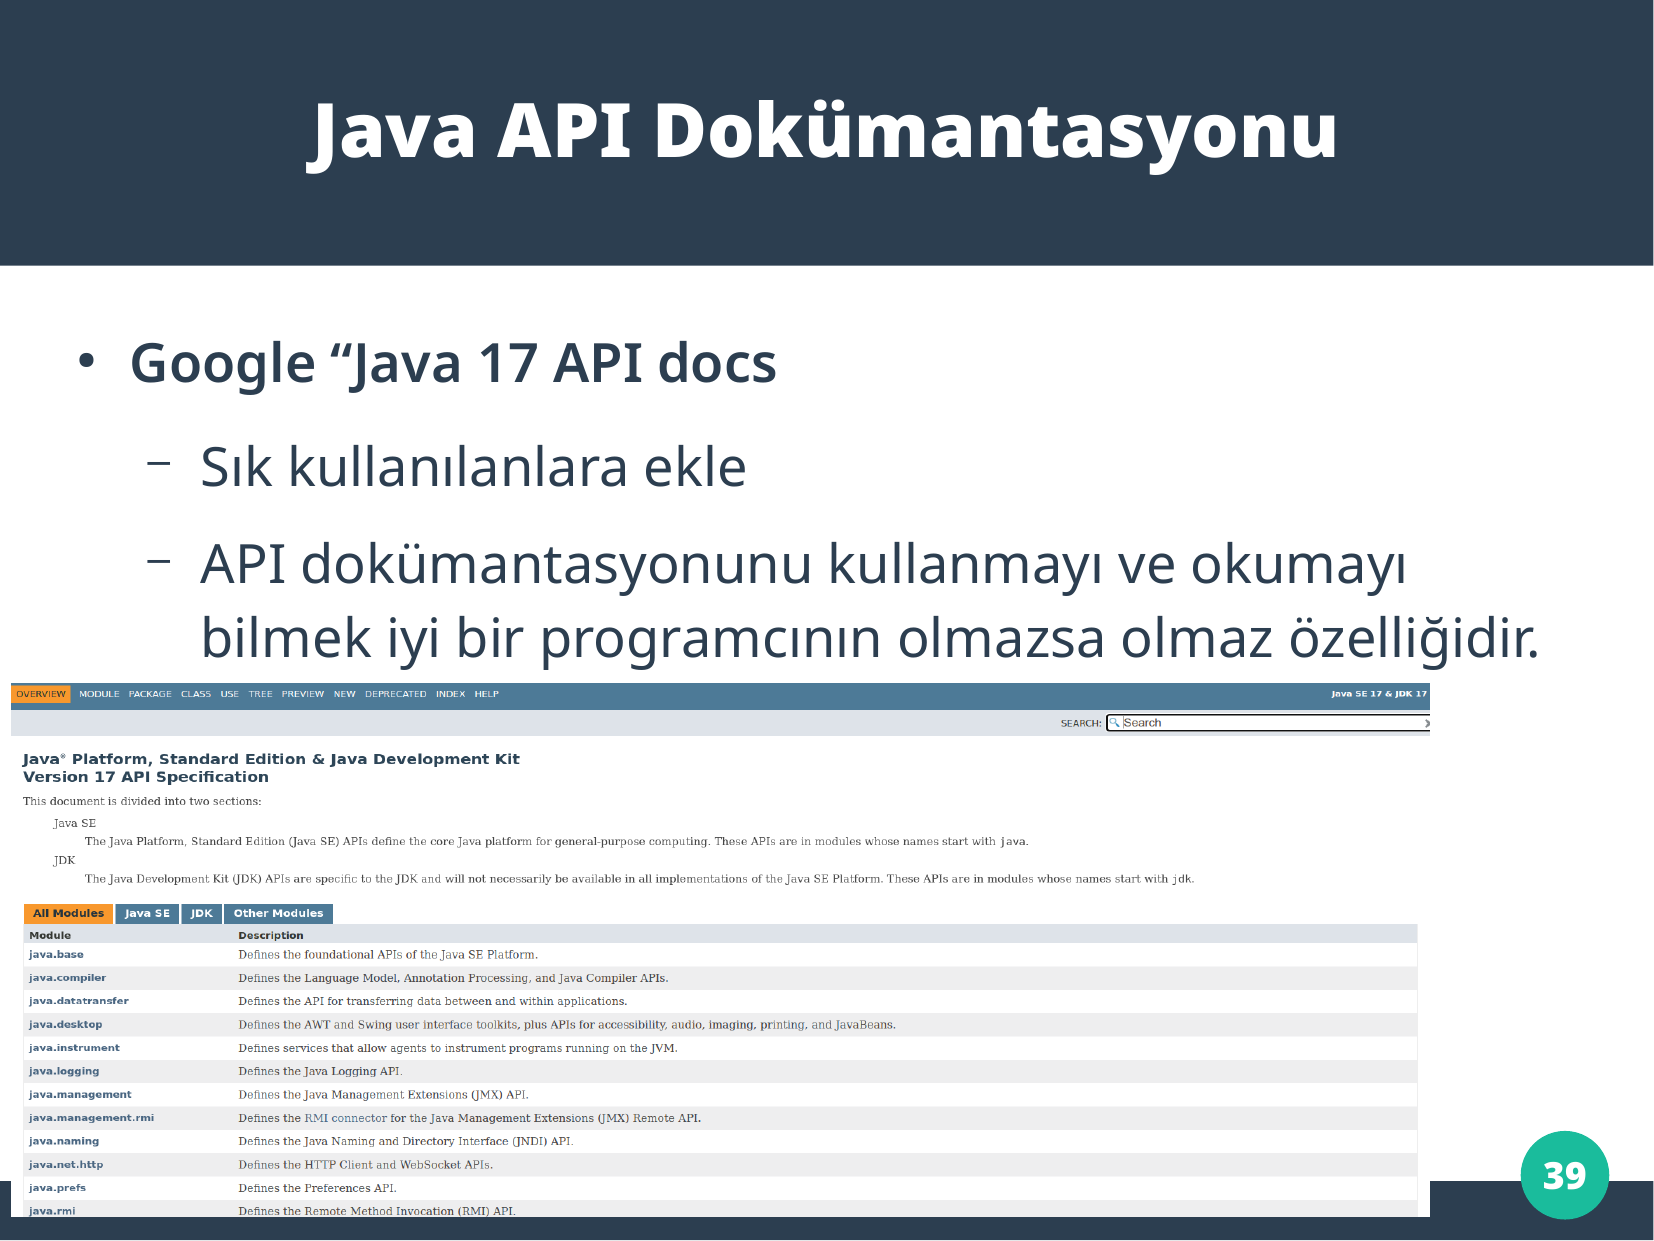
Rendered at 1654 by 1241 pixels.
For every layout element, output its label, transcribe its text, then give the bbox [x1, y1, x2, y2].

title Java API Dokümantasyonu [59, 49, 1595, 207]
list Google “Java 17 API docs Sık kullanılanlara ekle API dokümantasyonunu kullanmayı ve okumayı bilmek iyi bir programcının olmazsa olmaz özelliğidir. [59, 324, 1595, 1152]
picture [11, 683, 1430, 1217]
